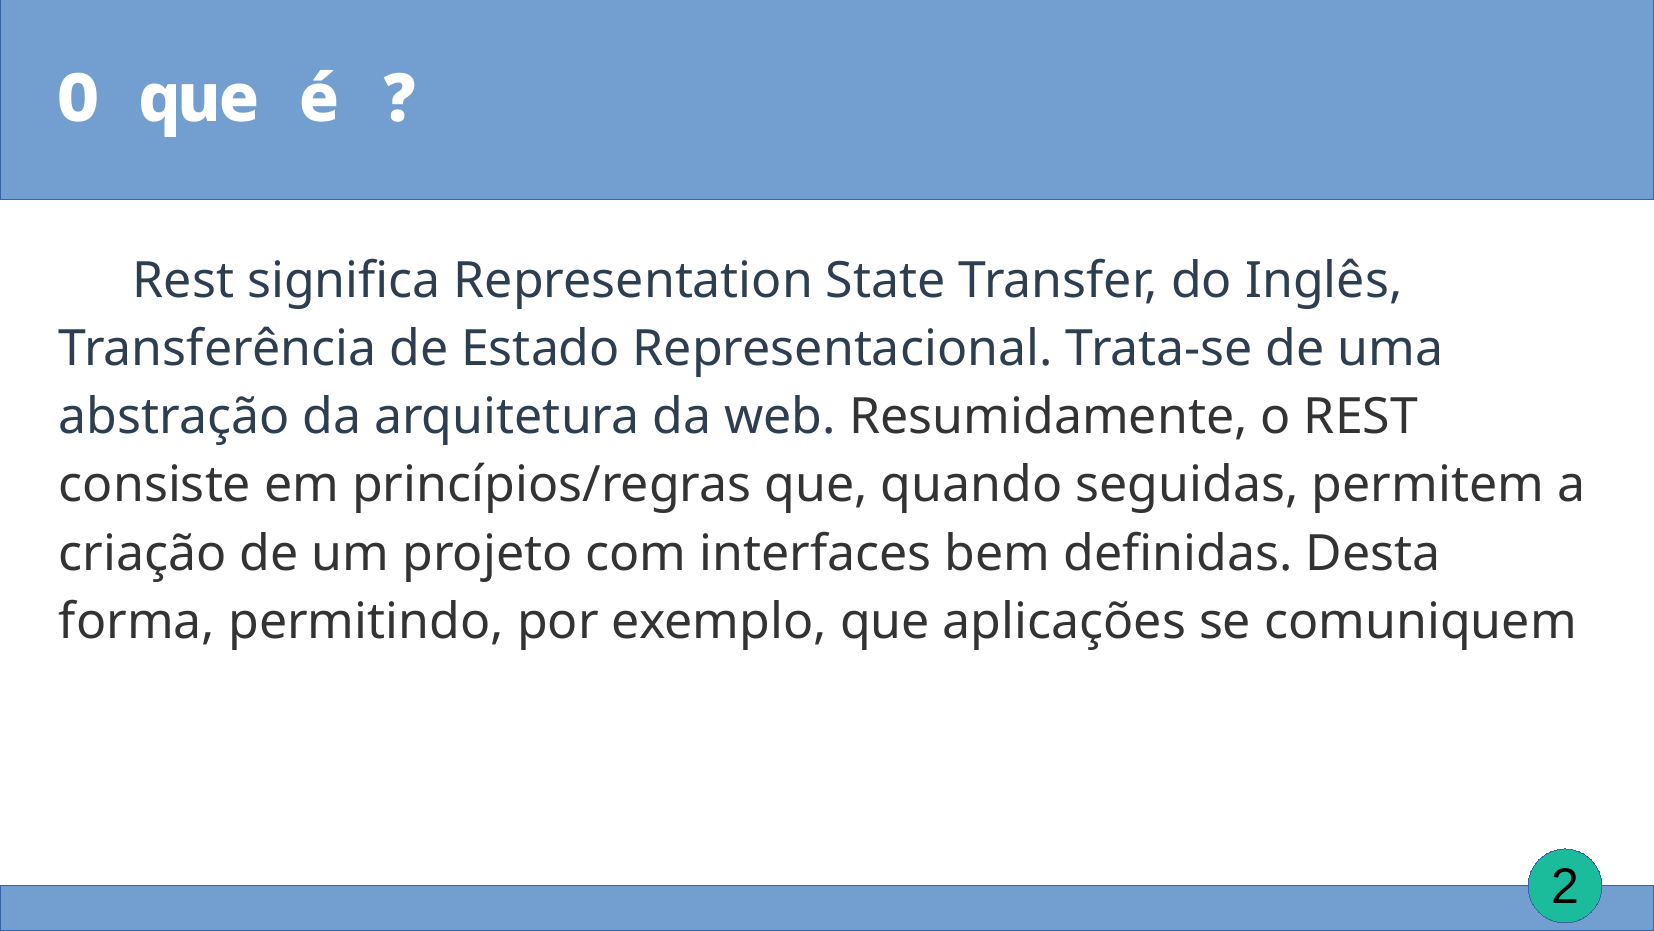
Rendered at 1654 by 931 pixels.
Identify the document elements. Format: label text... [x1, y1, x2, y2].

title O que é ? [59, 37, 1595, 155]
list Rest significa Representation State Transfer, do Inglês, Transferência de Estado Representacional. Trata-se de uma abstração da arquitetura da web. Resumidamente, o REST consiste em princípios/regras que, quando seguidas, permitem a criação de um projeto com interfaces bem definidas. Desta forma, permitindo, por exemplo, que aplicações se comuniquem [59, 243, 1595, 864]
